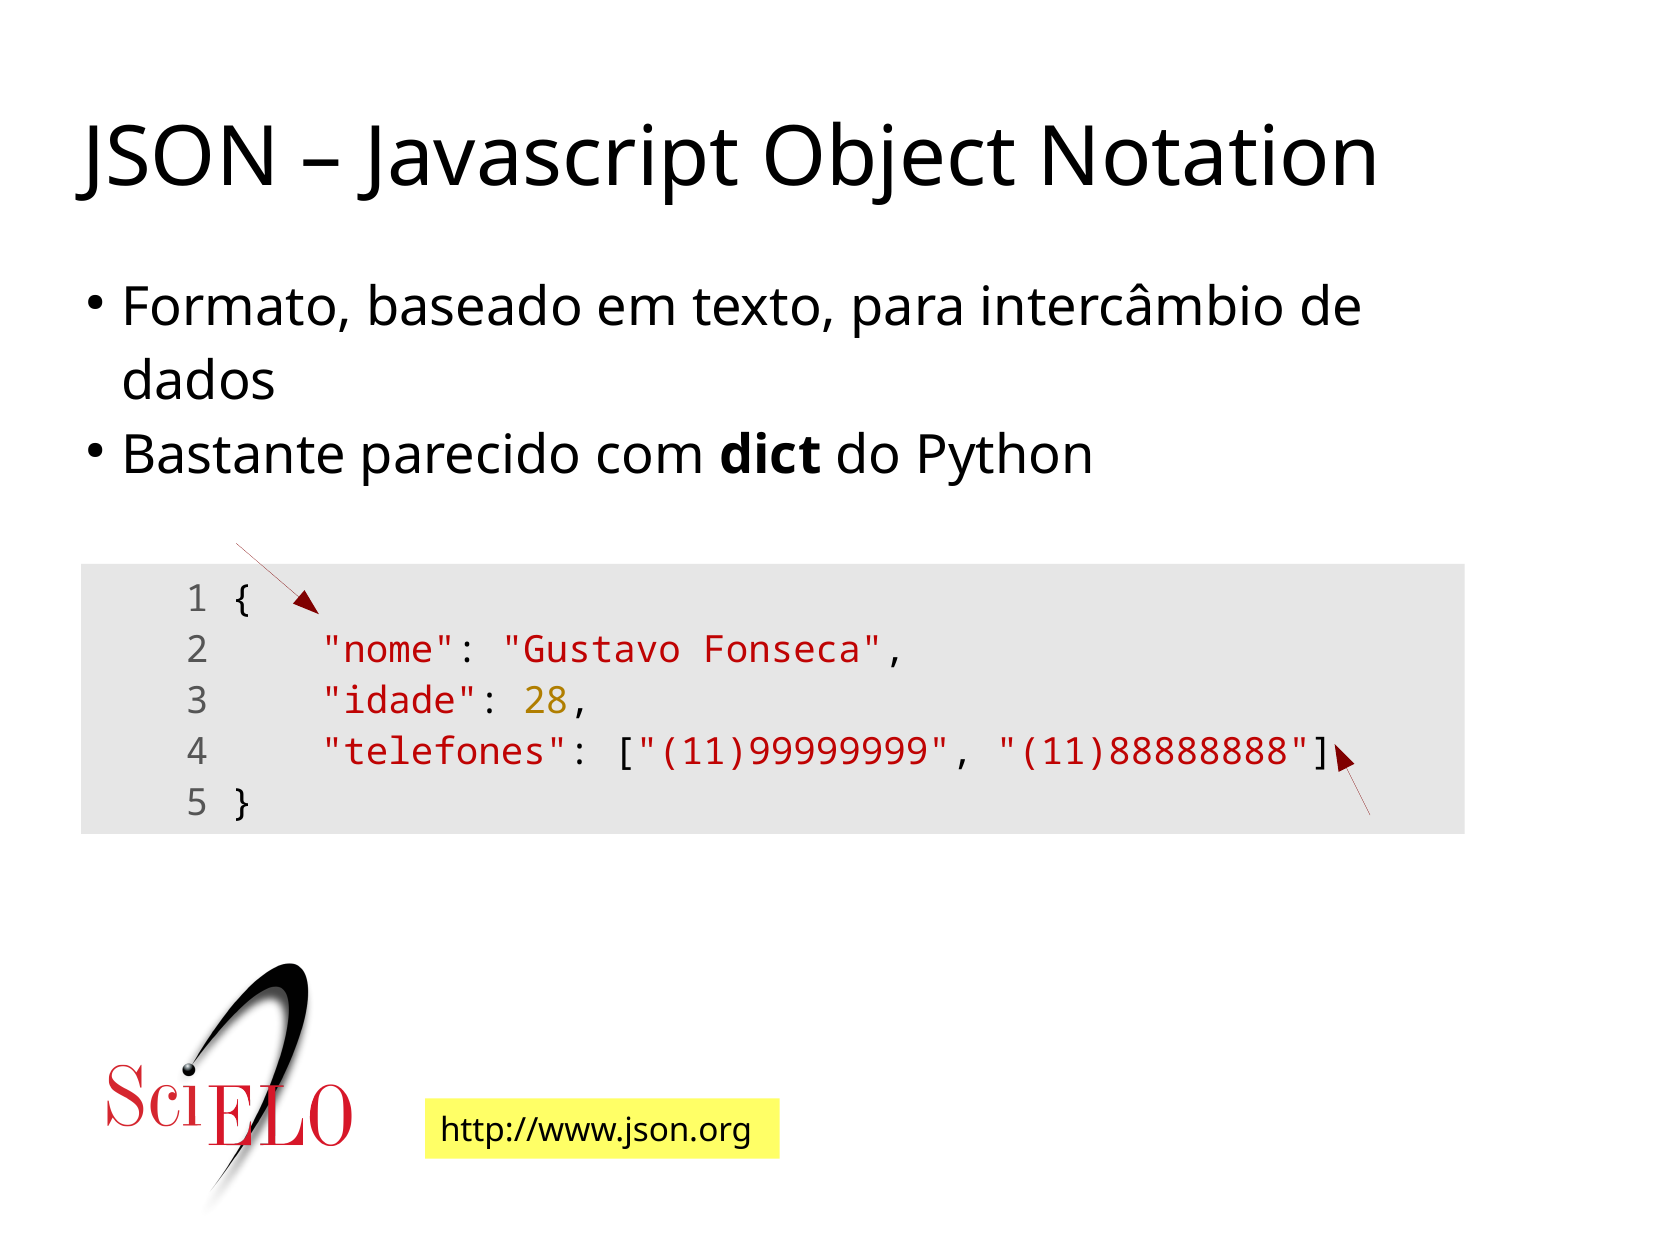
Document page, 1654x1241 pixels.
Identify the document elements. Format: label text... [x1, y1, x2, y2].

text_box 1 { 2 "nome": "Gustavo Fonseca", 3 "idade": 28, 4 "telefones": ["(11)99999999", "(11)88888888"] 5 } [81, 563, 1465, 792]
text_box Formato, baseado em texto, para intercâmbio de dados Bastante parecido com dict do Python [70, 259, 1465, 496]
picture [81, 944, 367, 1231]
title JSON – Javascript Object Notation [82, 49, 1571, 257]
text_box http://www.json.org [425, 1098, 780, 1159]
